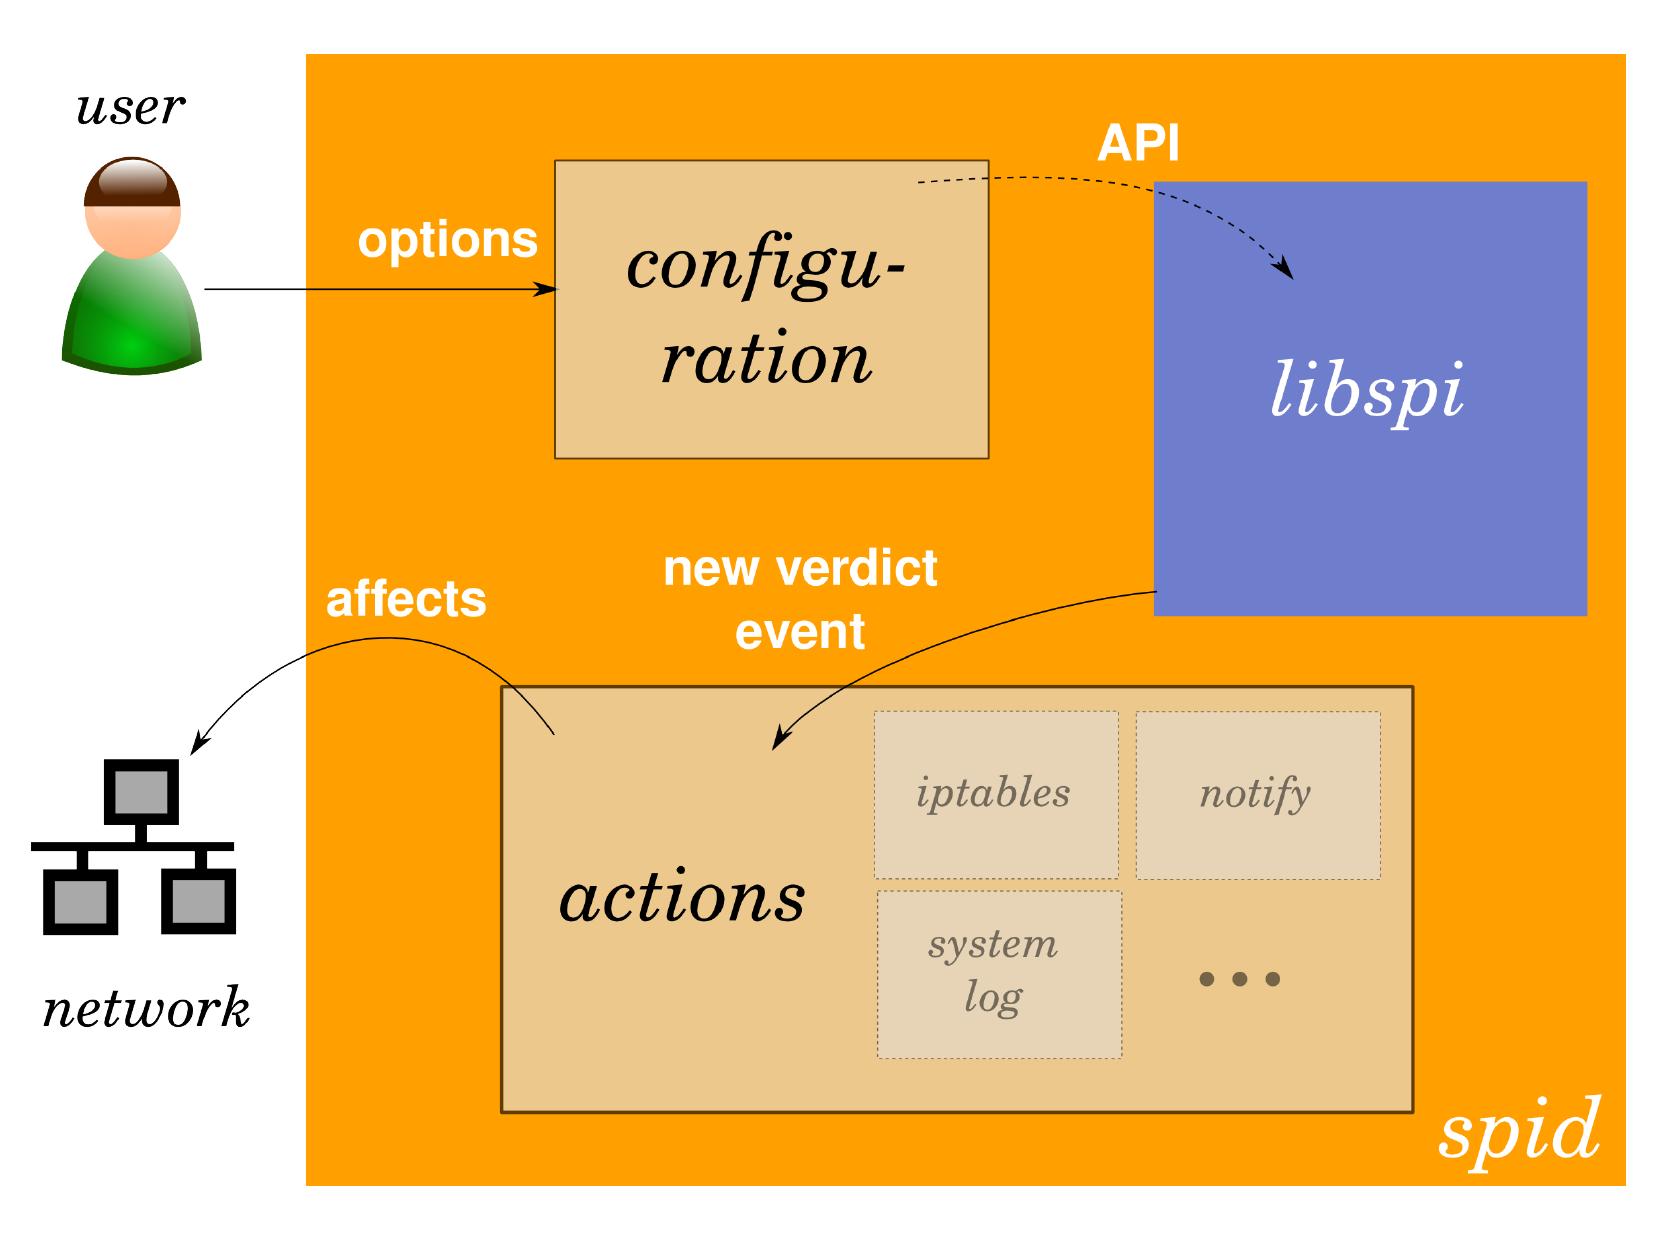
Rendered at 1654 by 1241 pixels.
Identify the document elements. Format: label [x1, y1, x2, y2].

picture [31, 54, 1626, 1186]
